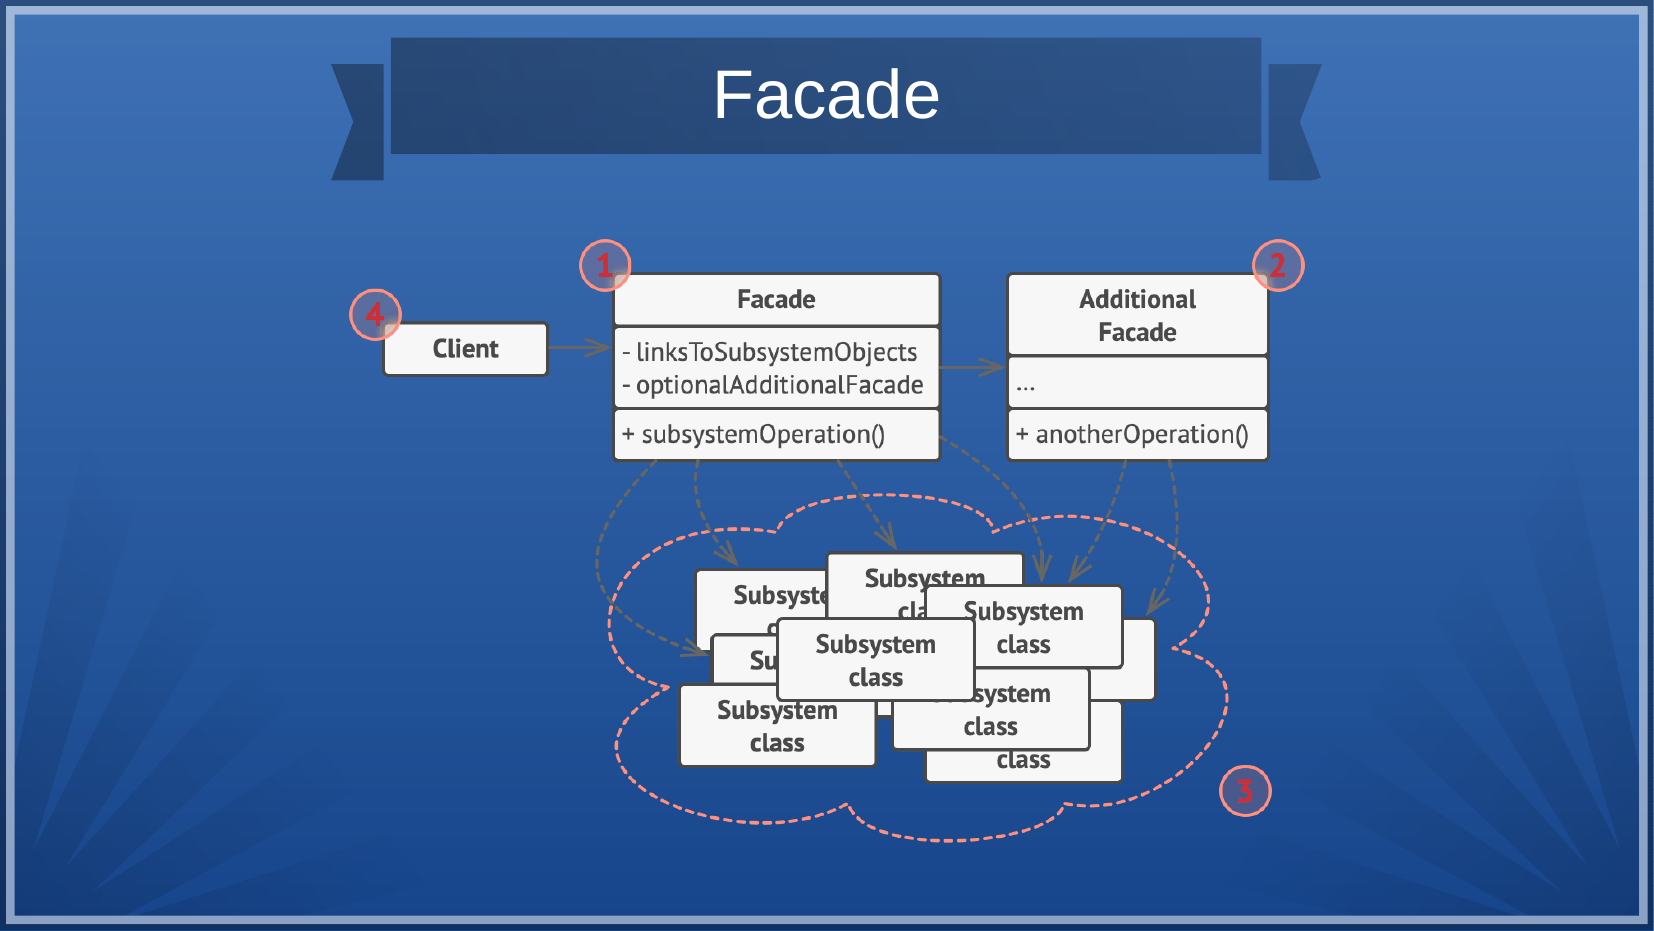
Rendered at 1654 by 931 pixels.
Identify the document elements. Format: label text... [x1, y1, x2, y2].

title Facade [389, 35, 1264, 154]
picture [334, 224, 1319, 848]
